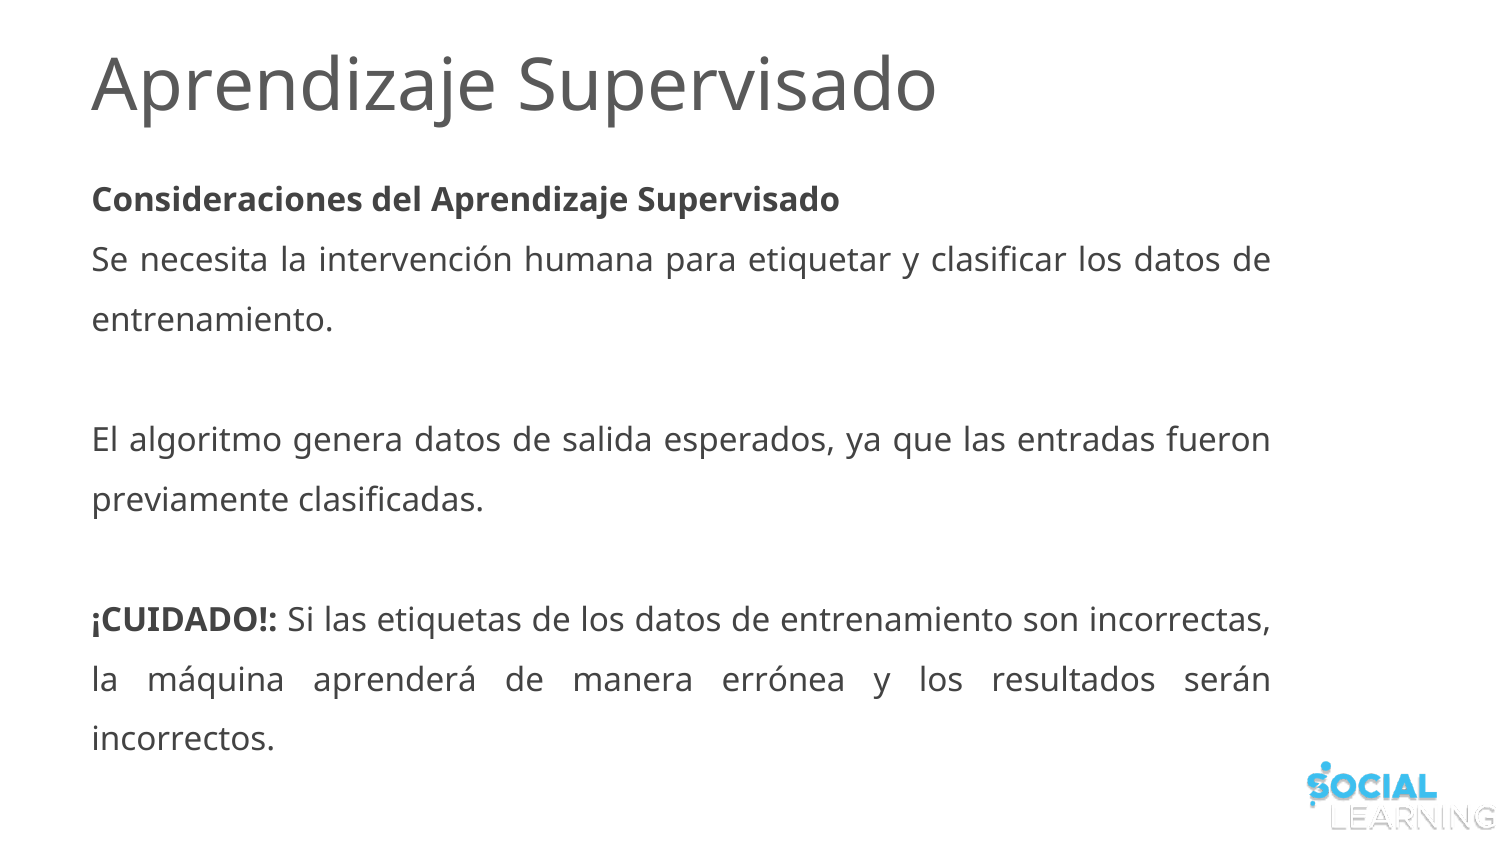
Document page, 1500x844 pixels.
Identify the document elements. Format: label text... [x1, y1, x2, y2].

picture [1301, 744, 1500, 844]
text_box Consideraciones del Aprendizaje Supervisado Se necesita la intervención humana para etiquetar y clasificar los datos de entrenamiento. El algoritmo genera datos de salida esperados, ya que las entradas fueron previamente clasificadas. ¡CUIDADO!: Si las etiquetas de los datos de entrenamiento son incorrectas, la máquina aprenderá de manera errónea y los resultados serán incorrectos. [76, 143, 1302, 821]
title Aprendizaje Supervisado [76, 0, 1281, 141]
